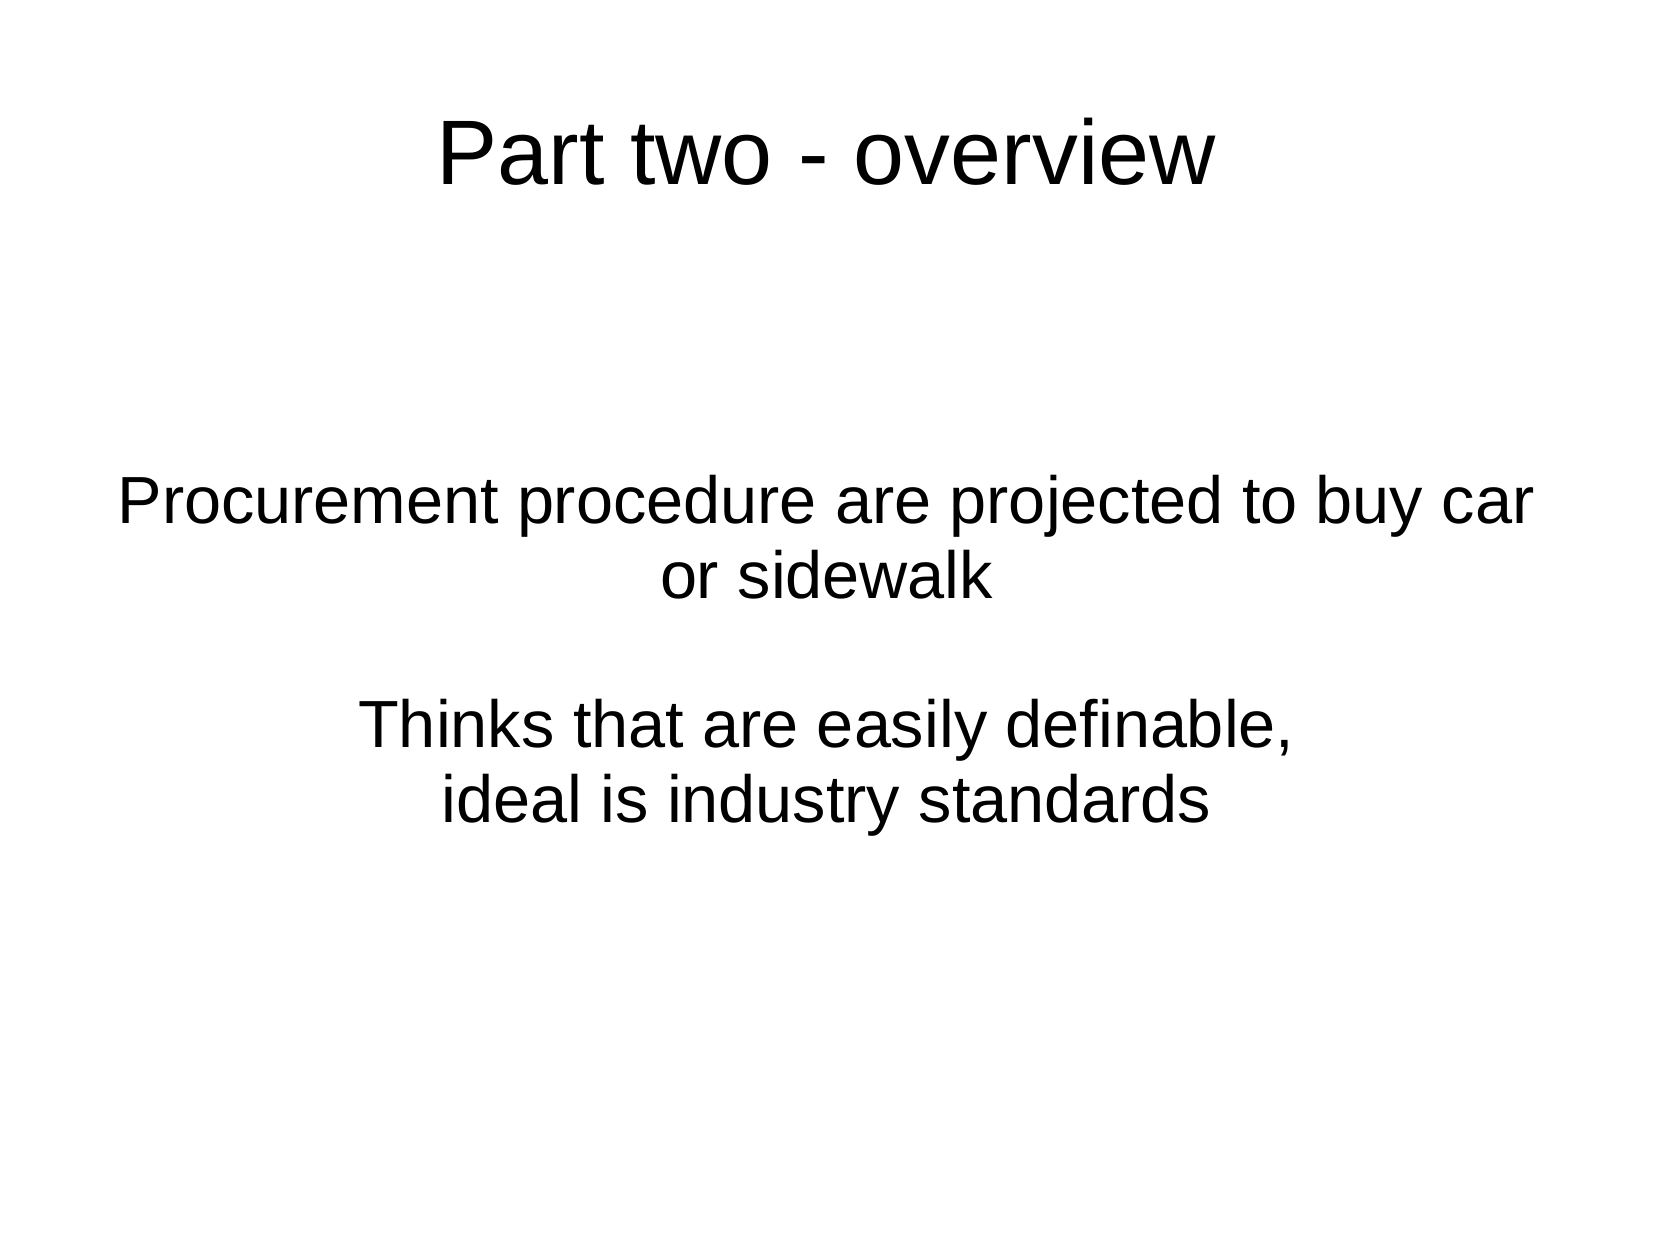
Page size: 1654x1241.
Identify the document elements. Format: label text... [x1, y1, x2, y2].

subtitle Procurement procedure are projected to buy car or sidewalk Thinks that are easily definable, ideal is industry standards [82, 290, 1571, 1010]
title Part two - overview [82, 49, 1571, 257]
